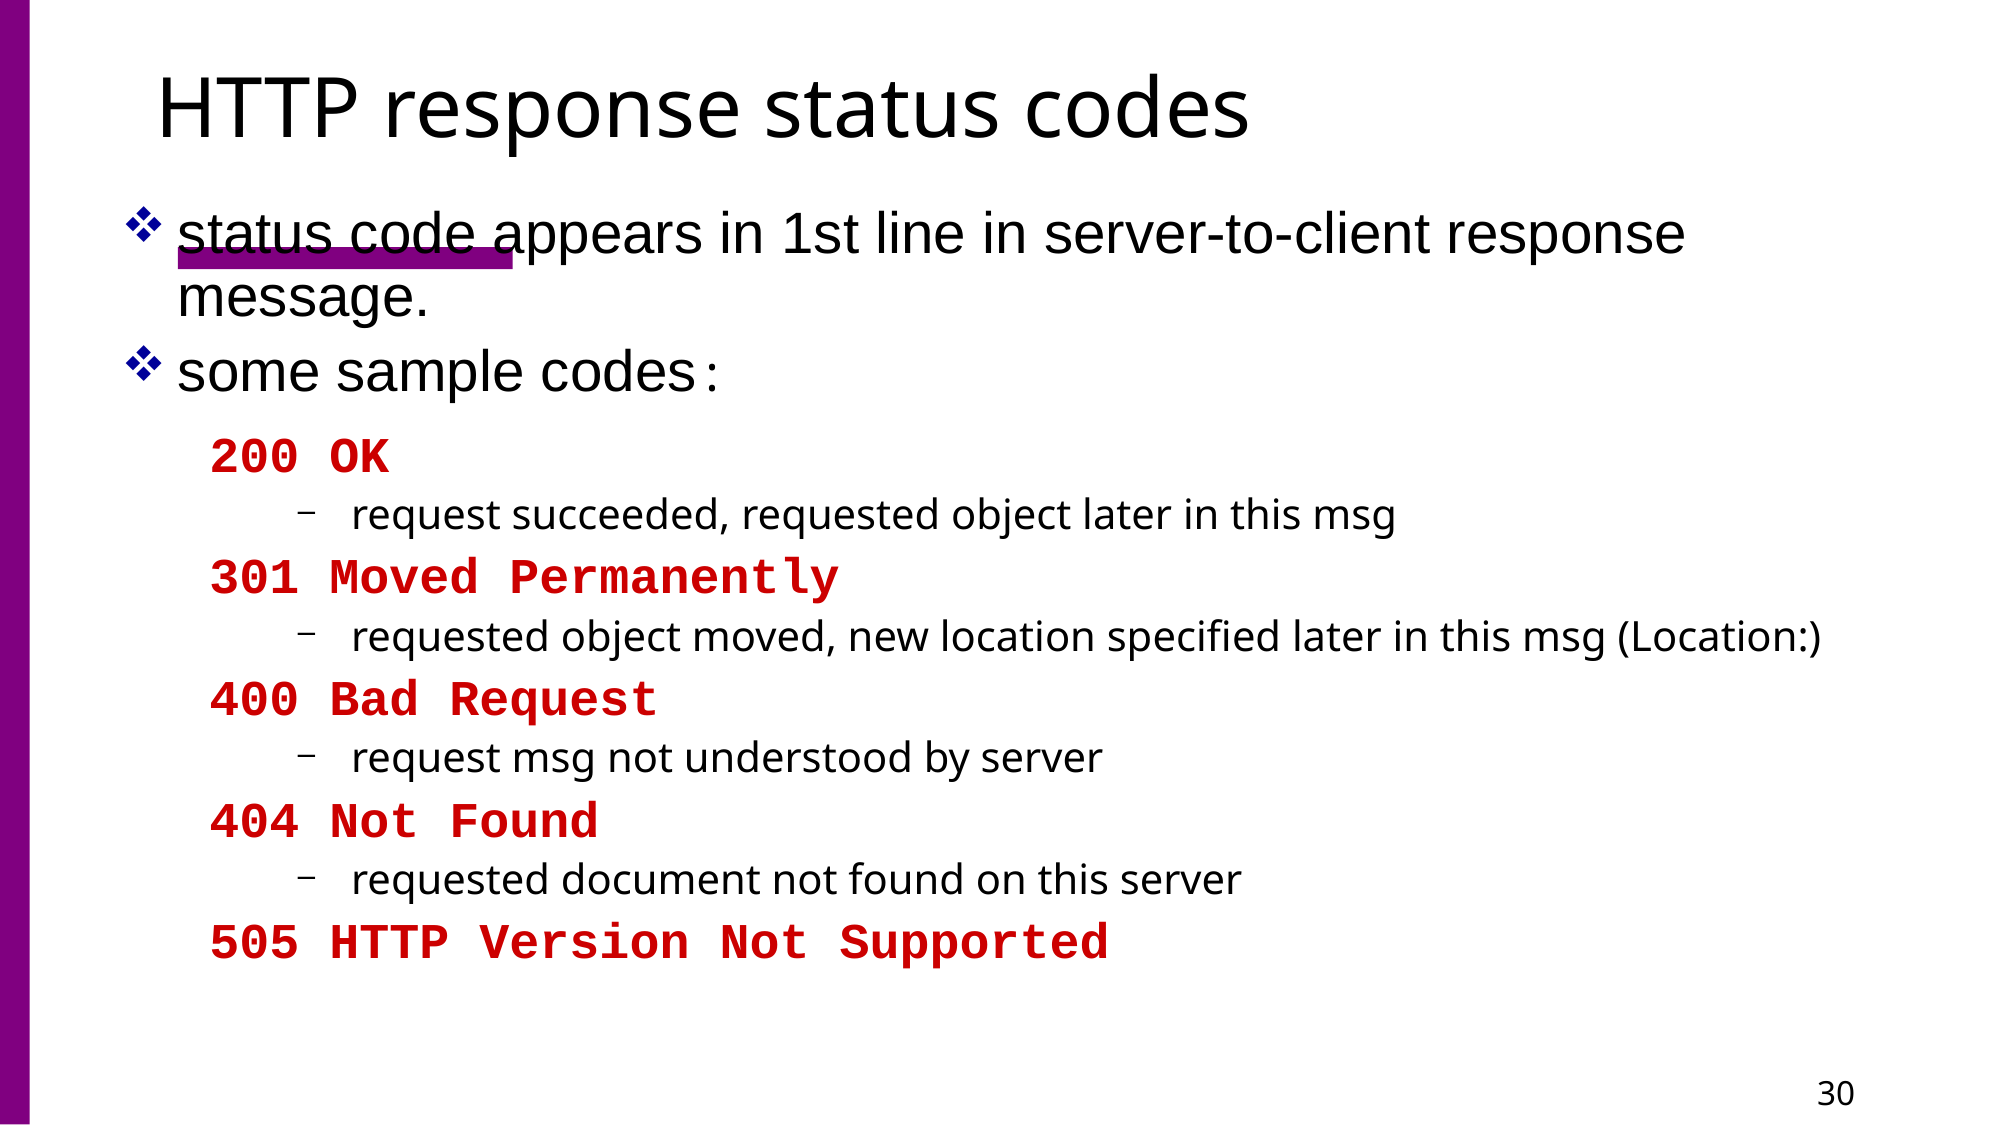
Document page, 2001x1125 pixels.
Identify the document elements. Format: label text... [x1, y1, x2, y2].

text_box status code appears in 1st line in server-to-client response message. some sample codes: [106, 195, 1882, 280]
title HTTP response status codes [104, 24, 1805, 185]
list 200 OK request succeeded, requested object later in this msg 301 Moved Permanently requested object moved, new location specified later in this msg (Location:) 400 Bad Request request msg not understood by server 404 Not Found requested document not found on this server 505 HTTP Version Not Supported [194, 418, 1961, 1103]
